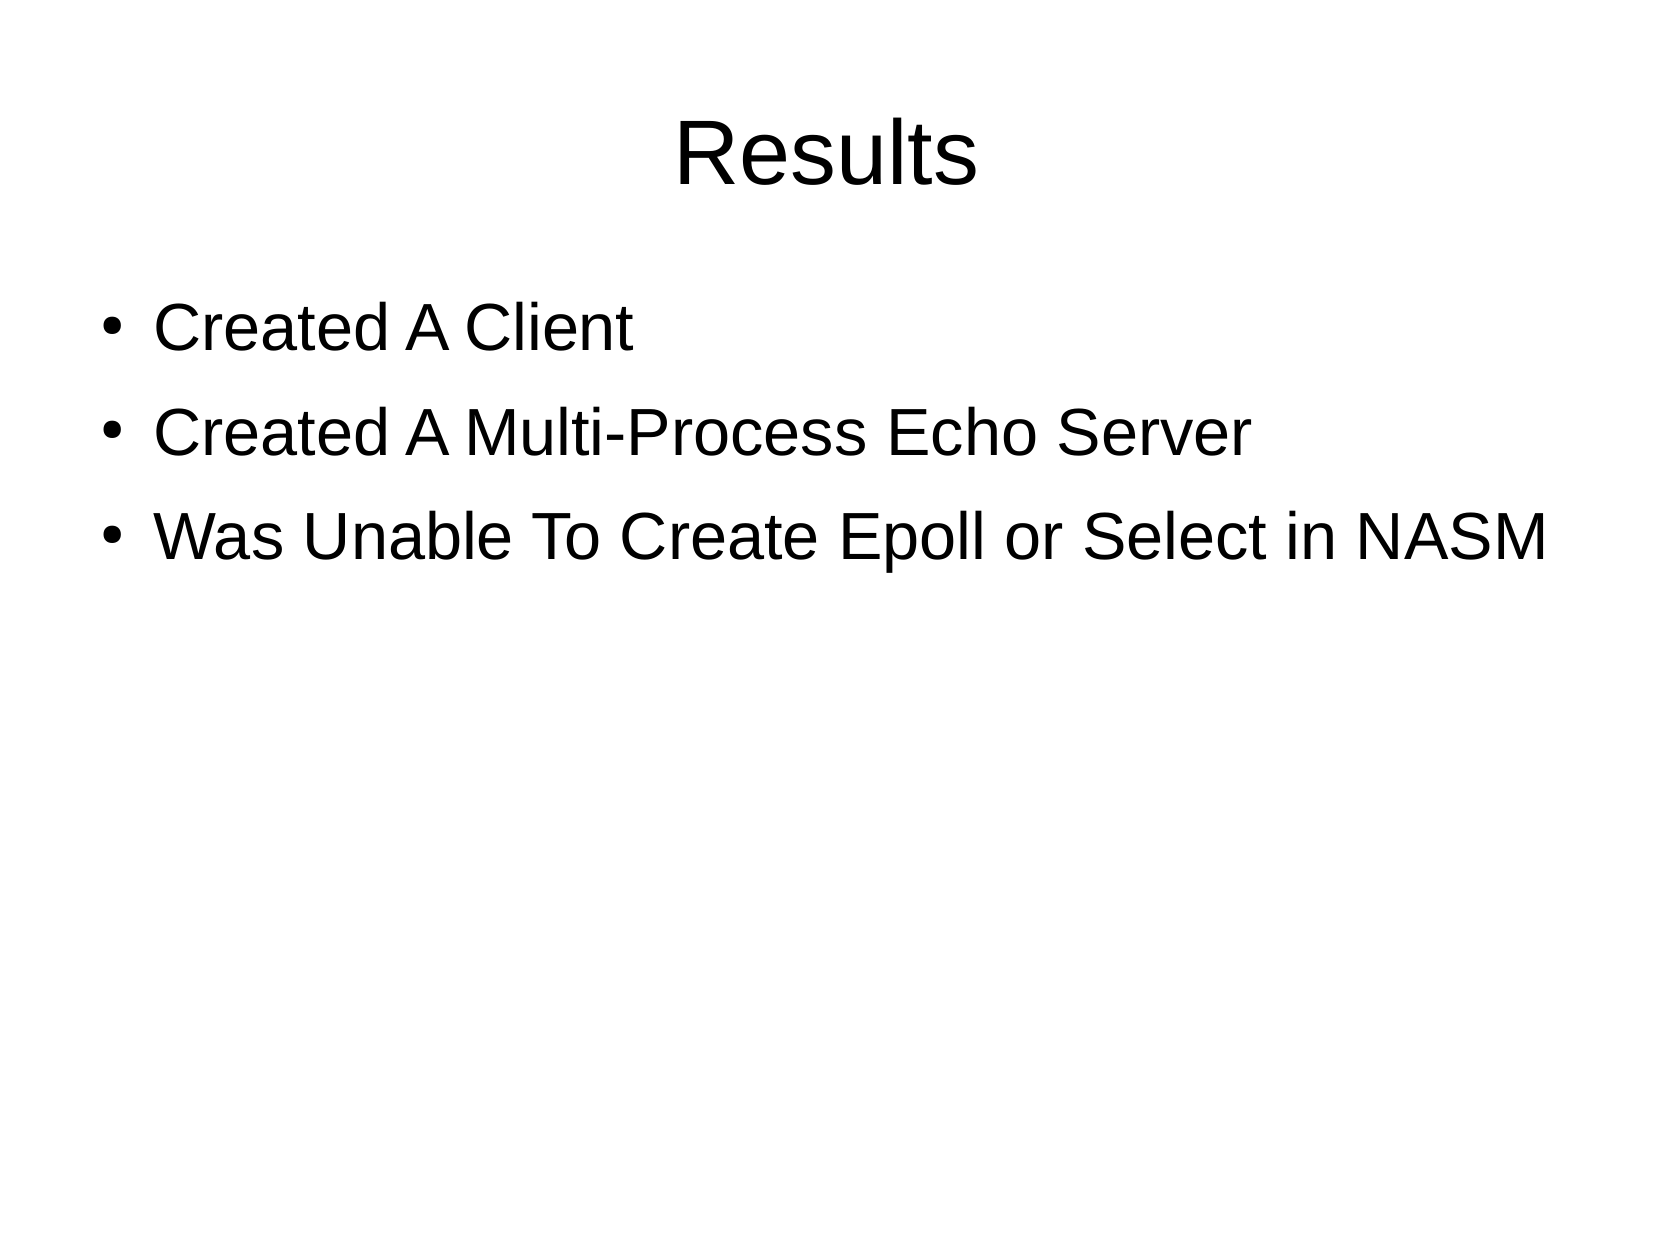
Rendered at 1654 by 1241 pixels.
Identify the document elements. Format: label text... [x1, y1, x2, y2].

title Results [82, 49, 1571, 257]
list Created A Client Created A Multi-Process Echo Server Was Unable To Create Epoll or Select in NASM [82, 290, 1571, 1010]
